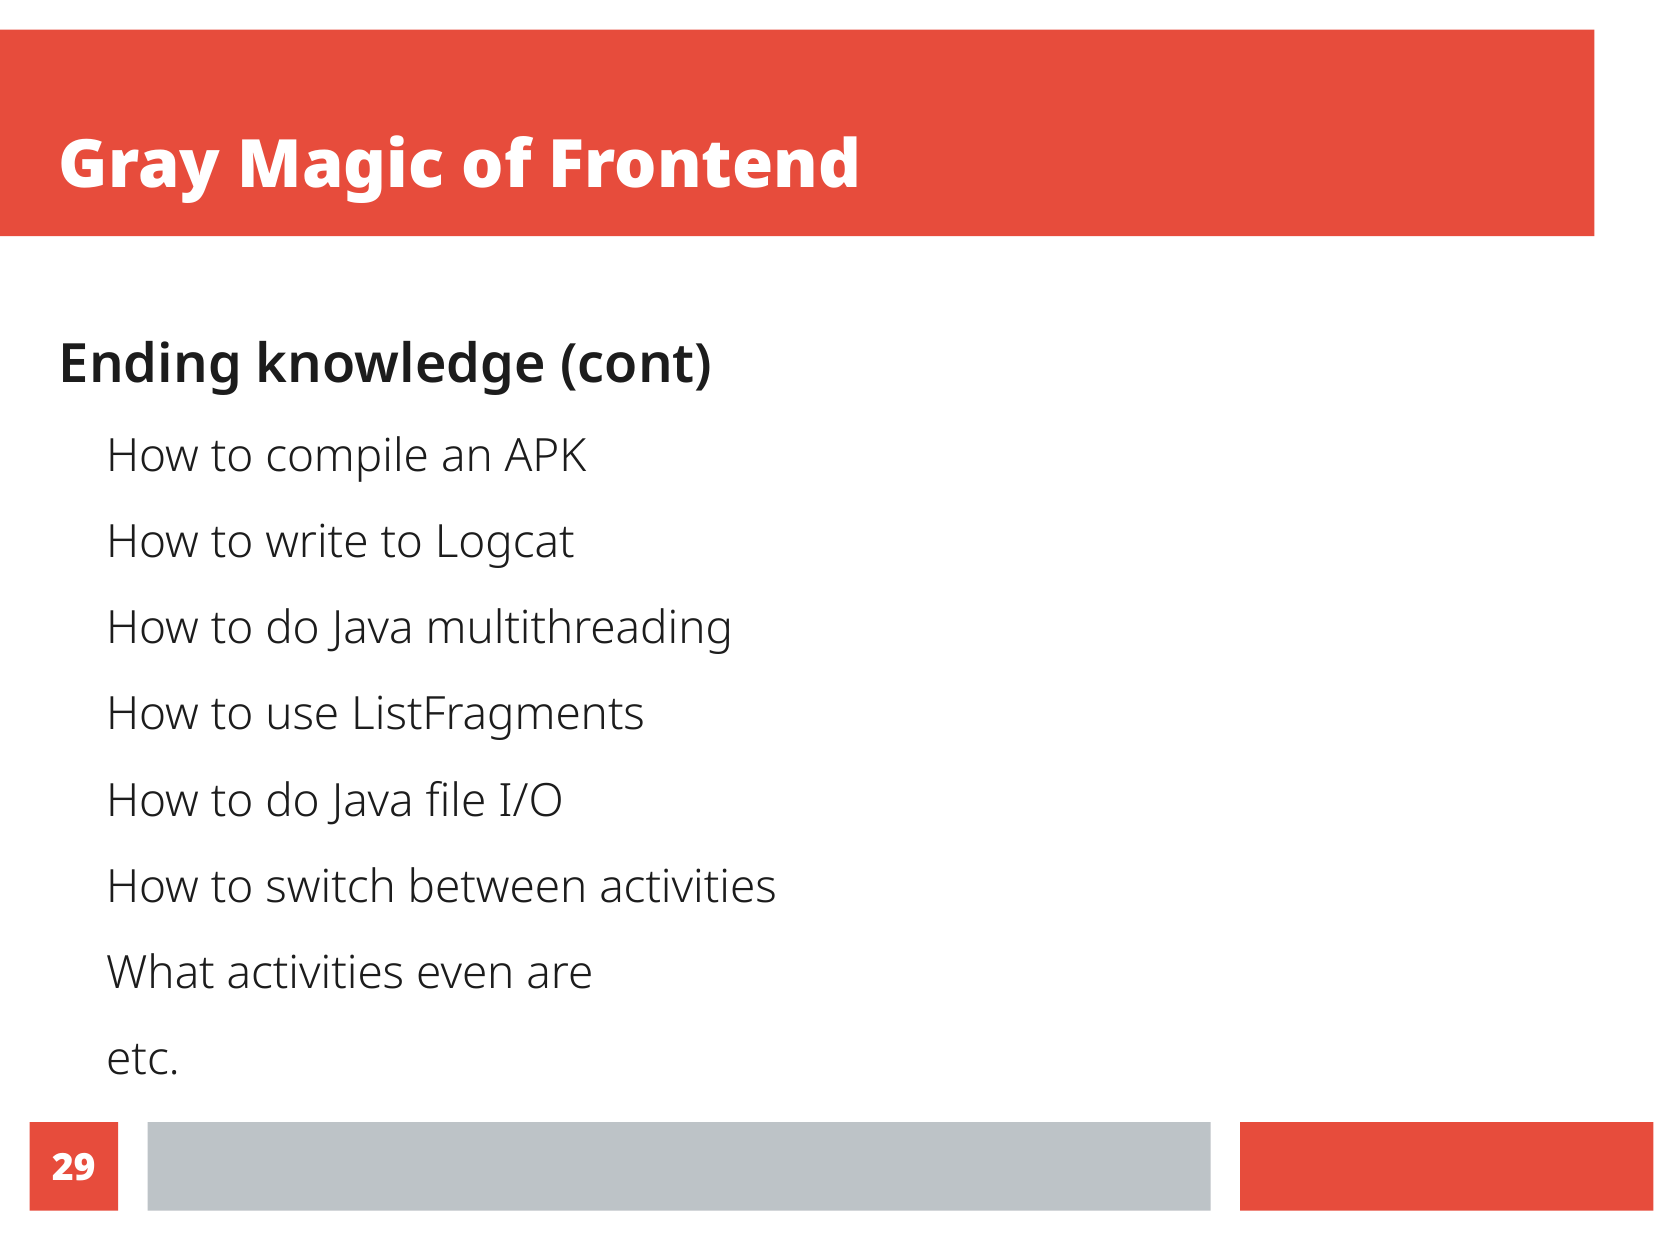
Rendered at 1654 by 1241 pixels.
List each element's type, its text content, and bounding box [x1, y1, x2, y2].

title Gray Magic of Frontend [59, 59, 1595, 207]
list Ending knowledge (cont) How to compile an APK How to write to Logcat How to do Java multithreading How to use ListFragments How to do Java file I/O How to switch between activities What activities even are etc. [59, 324, 1565, 1093]
